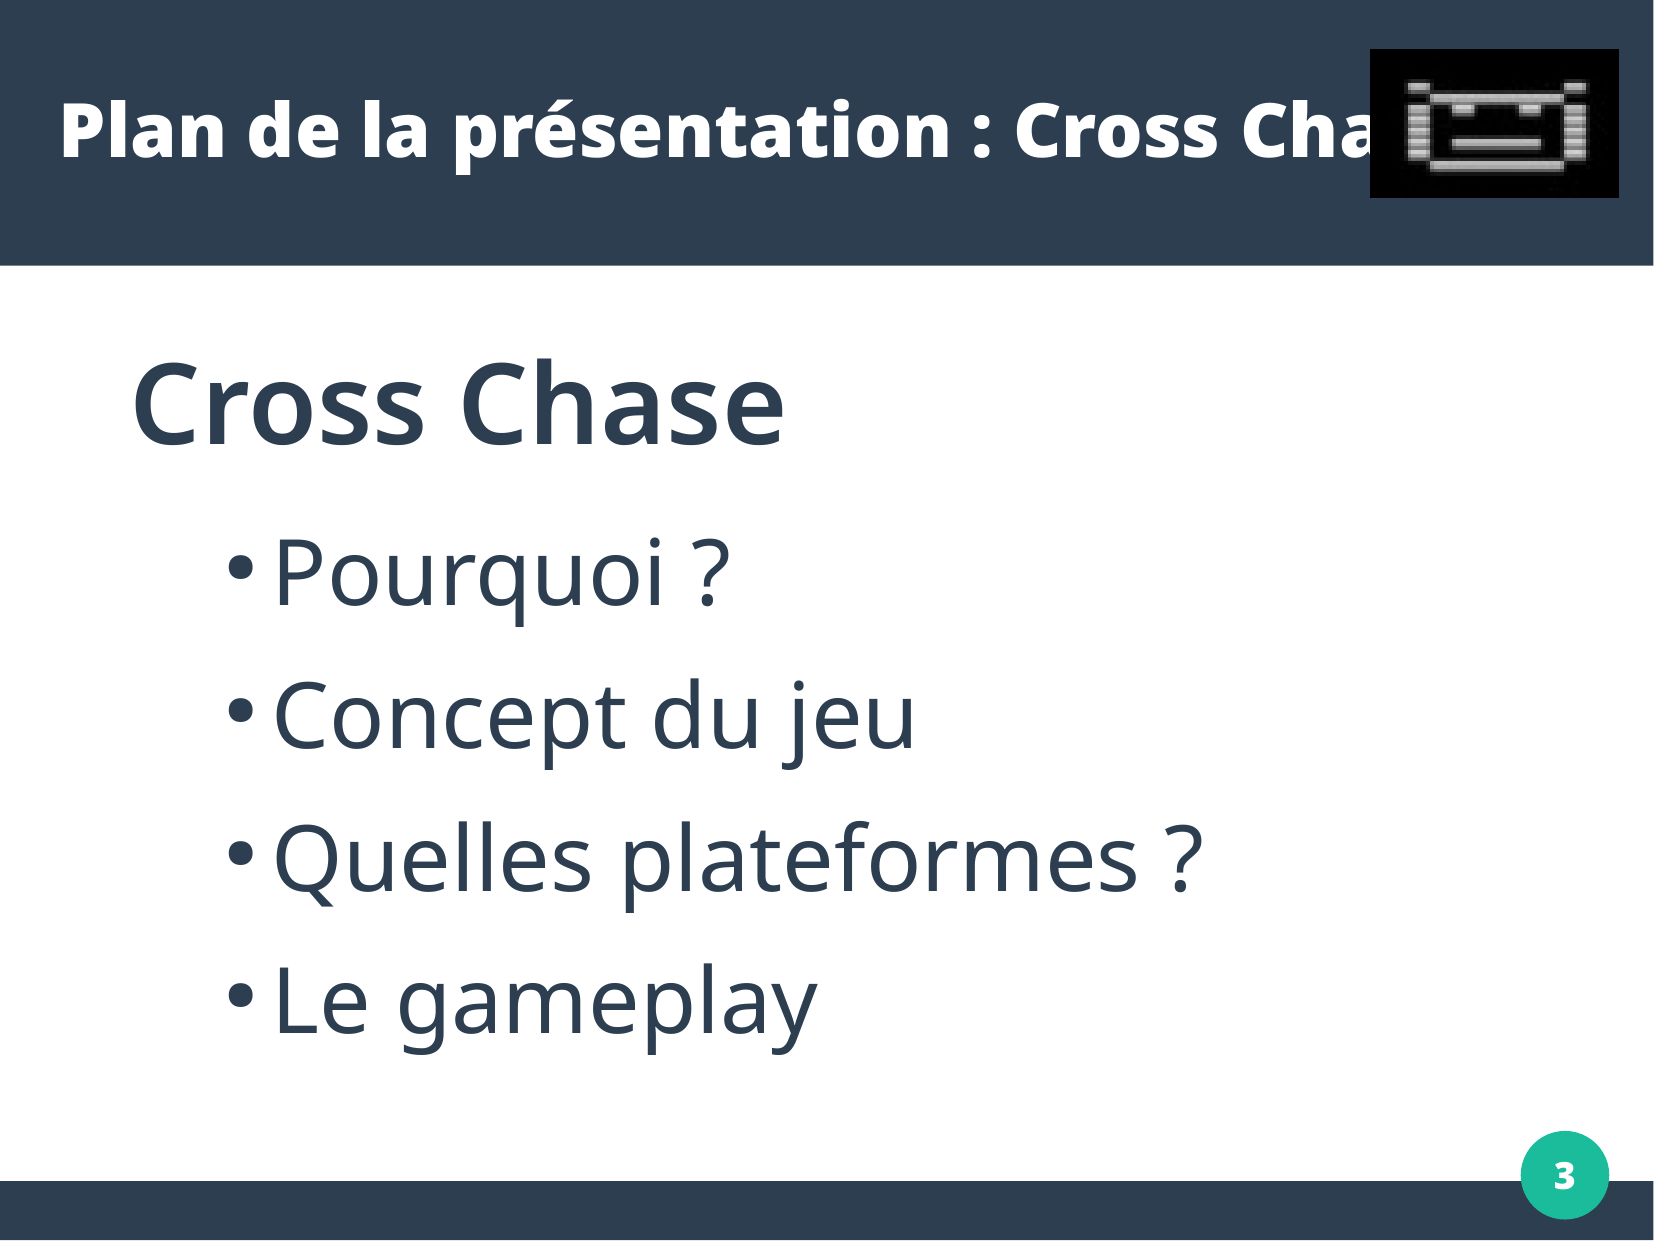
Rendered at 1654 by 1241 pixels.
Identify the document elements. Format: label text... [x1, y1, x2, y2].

picture [1370, 49, 1619, 198]
list Cross Chase Pourquoi ? Concept du jeu Quelles plateformes ? Le gameplay [59, 324, 1595, 1152]
title Plan de la présentation : Cross Chase [59, 0, 1595, 265]
